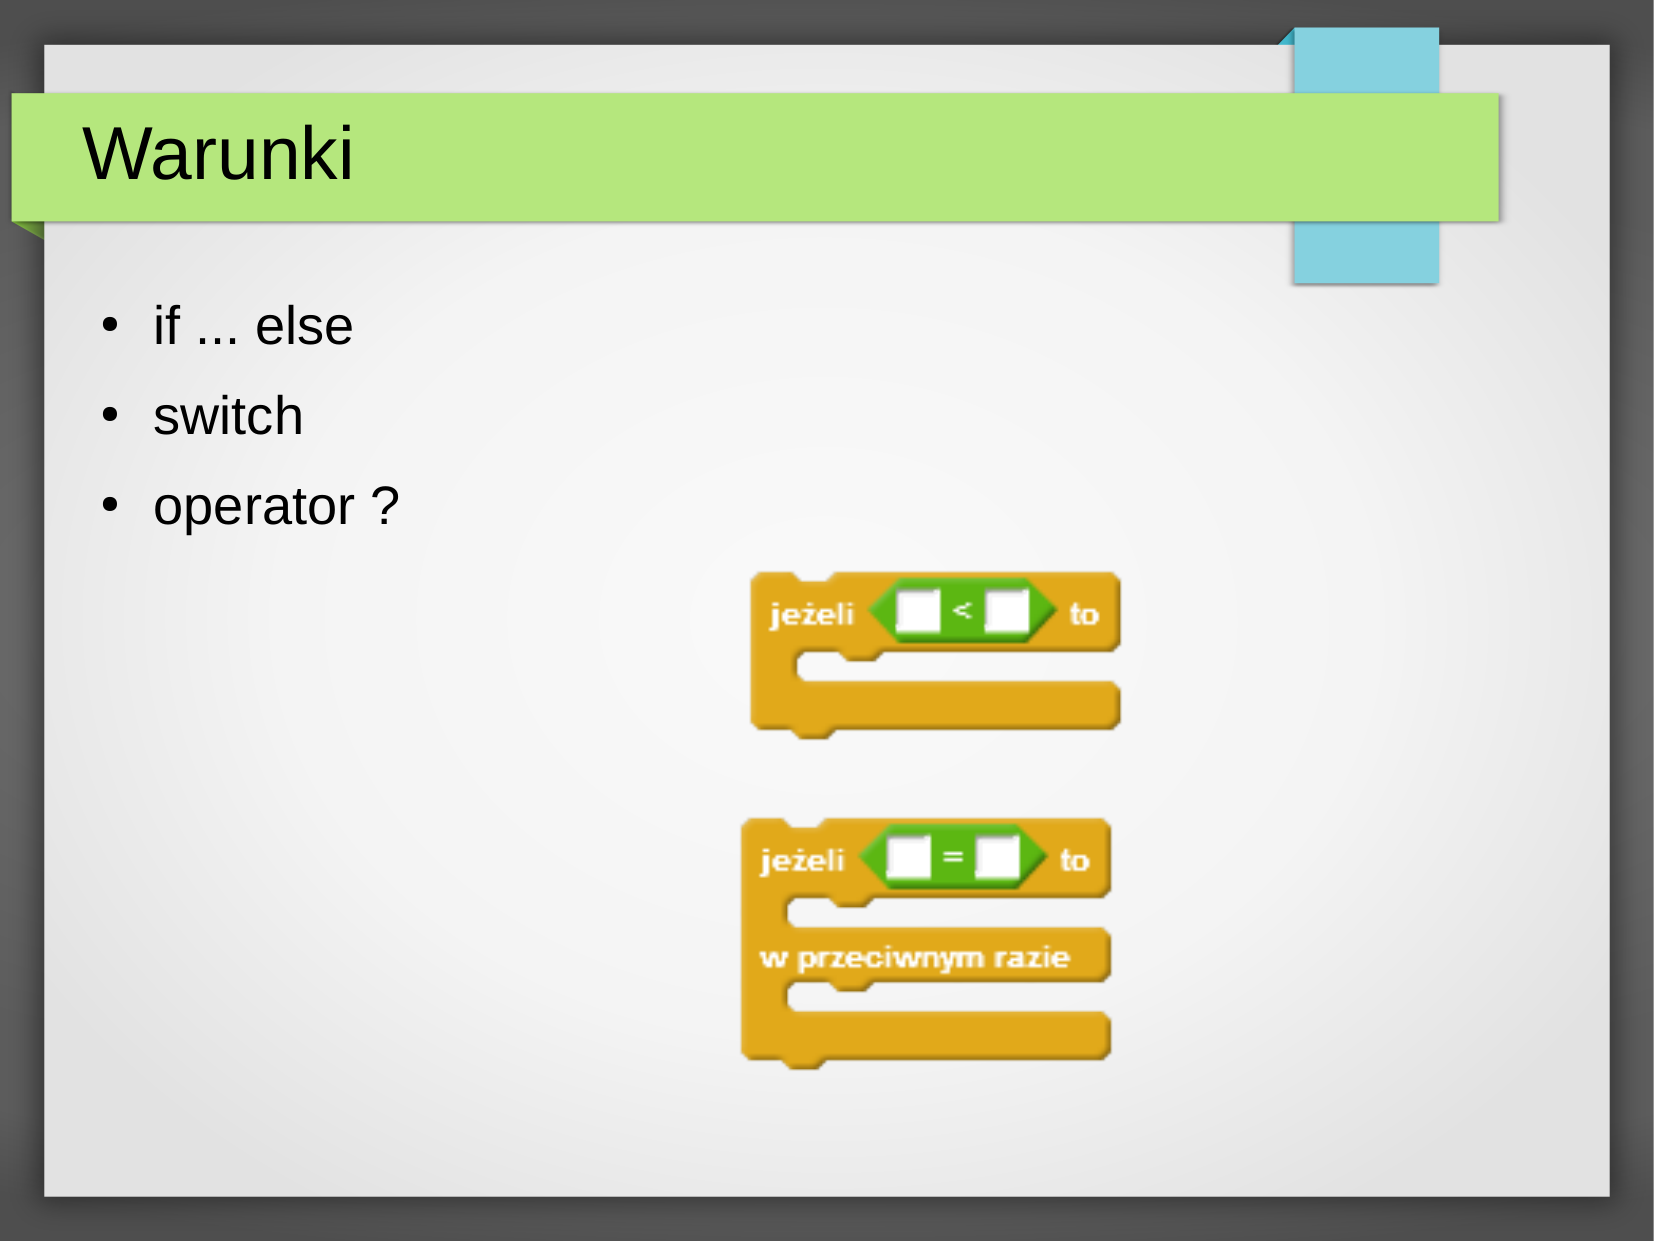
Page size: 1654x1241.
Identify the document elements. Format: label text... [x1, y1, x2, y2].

title Warunki [82, 94, 1264, 213]
list if ... else switch operator ? [82, 295, 1571, 1015]
picture [0, 0, 1654, 1241]
